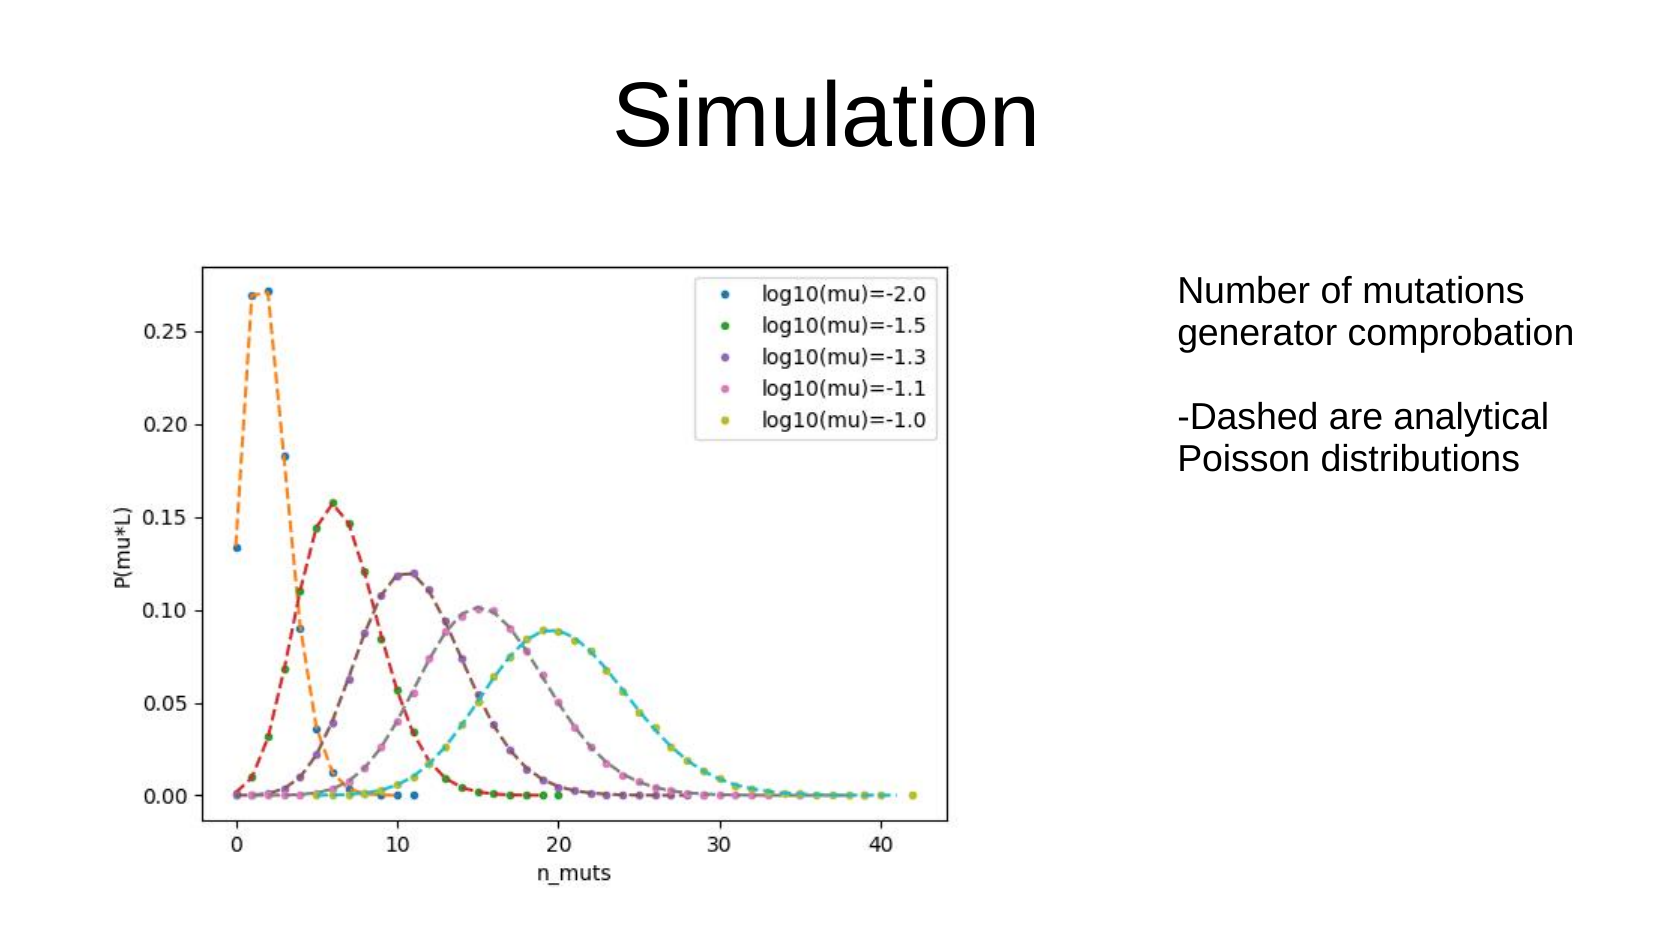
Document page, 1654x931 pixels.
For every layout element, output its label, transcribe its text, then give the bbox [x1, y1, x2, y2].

text_box Number of mutations generator comprobation -Dashed are analytical Poisson distributions [1162, 262, 1613, 530]
picture [82, 180, 1043, 901]
title Simulation [82, 37, 1571, 193]
